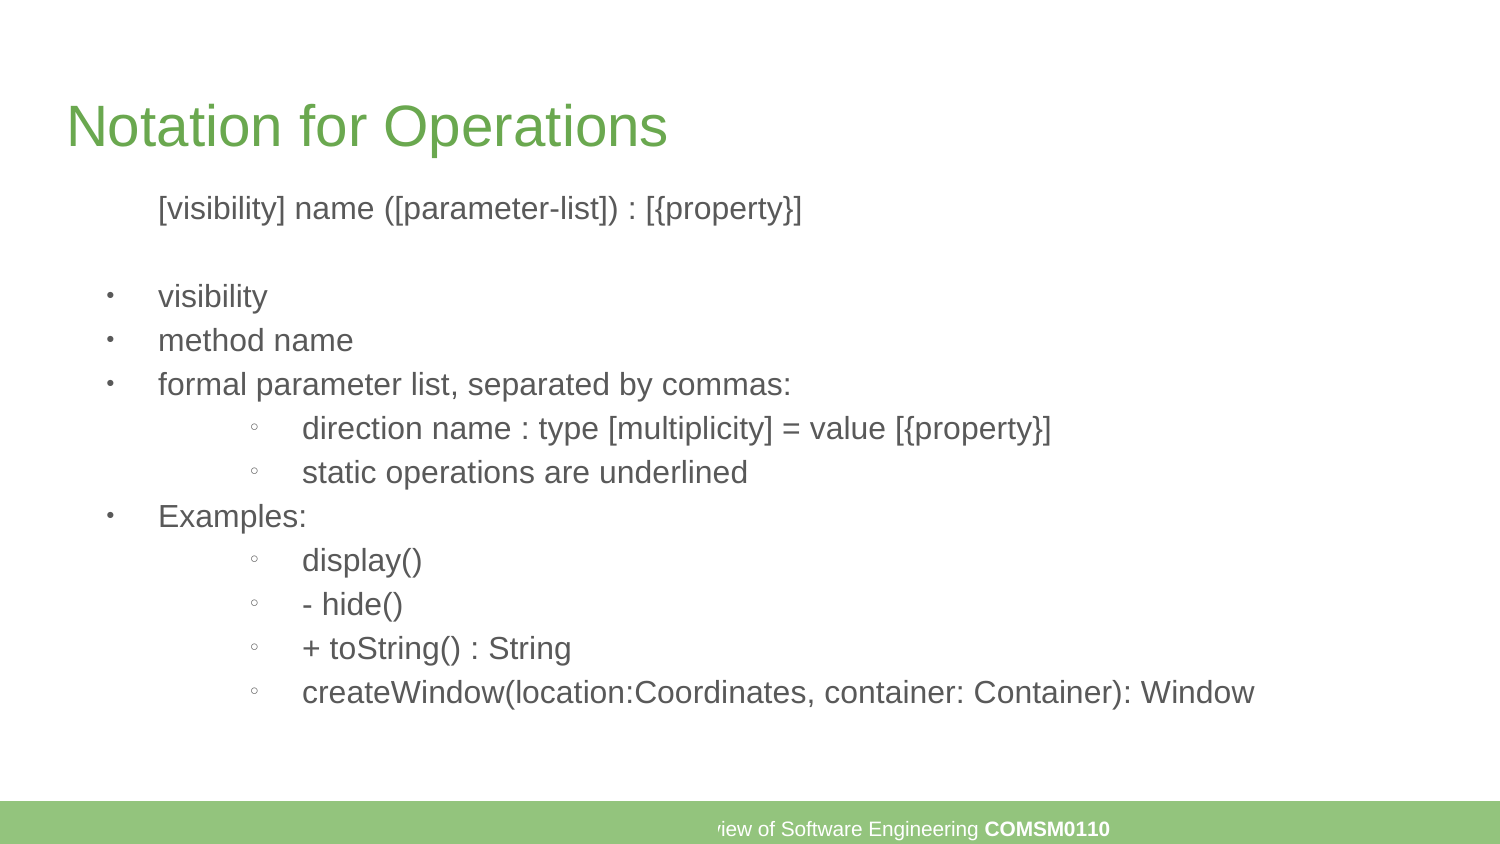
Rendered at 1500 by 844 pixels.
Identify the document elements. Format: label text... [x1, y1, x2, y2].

list [visibility] name ([parameter-list]) : [{property}] visibility method name formal parameter list, separated by commas: direction name : type [multiplicity] = value [{property}] static operations are underlined Examples: display() - hide() + toString() : String createWindow(location:Coordinates, container: Container): Window [51, 166, 1449, 728]
title Notation for Operations [51, 72, 1449, 166]
